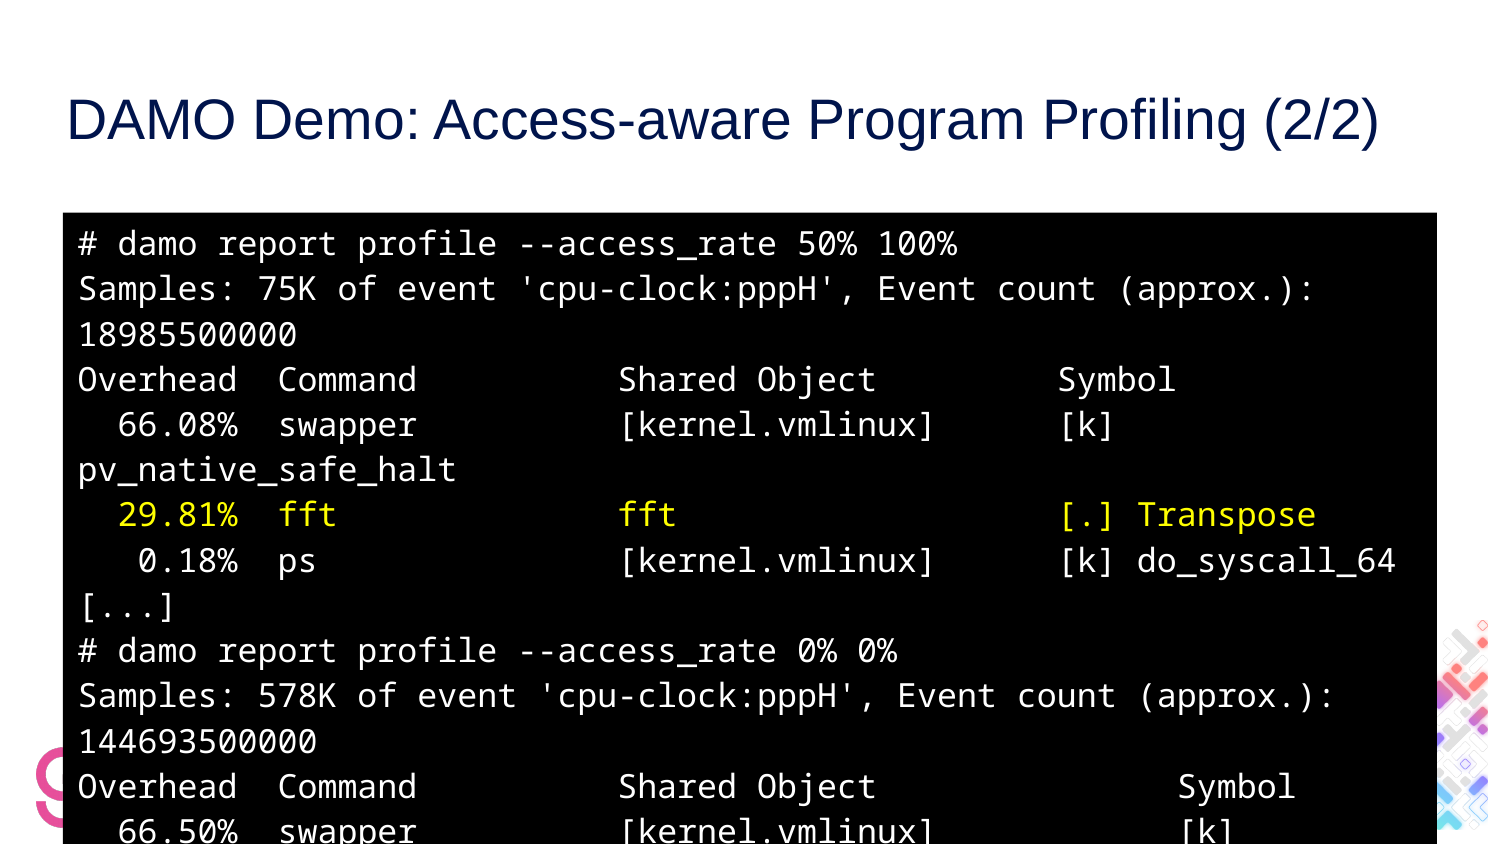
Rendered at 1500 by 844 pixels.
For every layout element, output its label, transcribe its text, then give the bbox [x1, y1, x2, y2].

text_box # damo report profile --access_rate 50% 100% Samples: 75K of event 'cpu-clock:pppH', Event count (approx.): 18985500000 Overhead Command Shared Object Symbol 66.08% swapper [kernel.vmlinux] [k] pv_native_safe_halt 29.81% fft fft [.] Transpose 0.18% ps [kernel.vmlinux] [k] do_syscall_64 [...] # damo report profile --access_rate 0% 0% Samples: 578K of event 'cpu-clock:pppH', Event count (approx.): 144693500000 Overhead Command Shared Object Symbol 66.50% swapper [kernel.vmlinux] [k] pv_native_safe_halt 12.81% fft fft [.] FFT1DOnce.constprop.1 12.66% fft fft [.] Transpose 0.95% fft [kernel.vmlinux] [k] clear_page_orig [62, 212, 1437, 693]
title DAMO Demo: Access-aware Program Profiling (2/2) [51, 72, 1449, 167]
picture [36, 747, 62, 828]
picture [1437, 620, 1488, 830]
